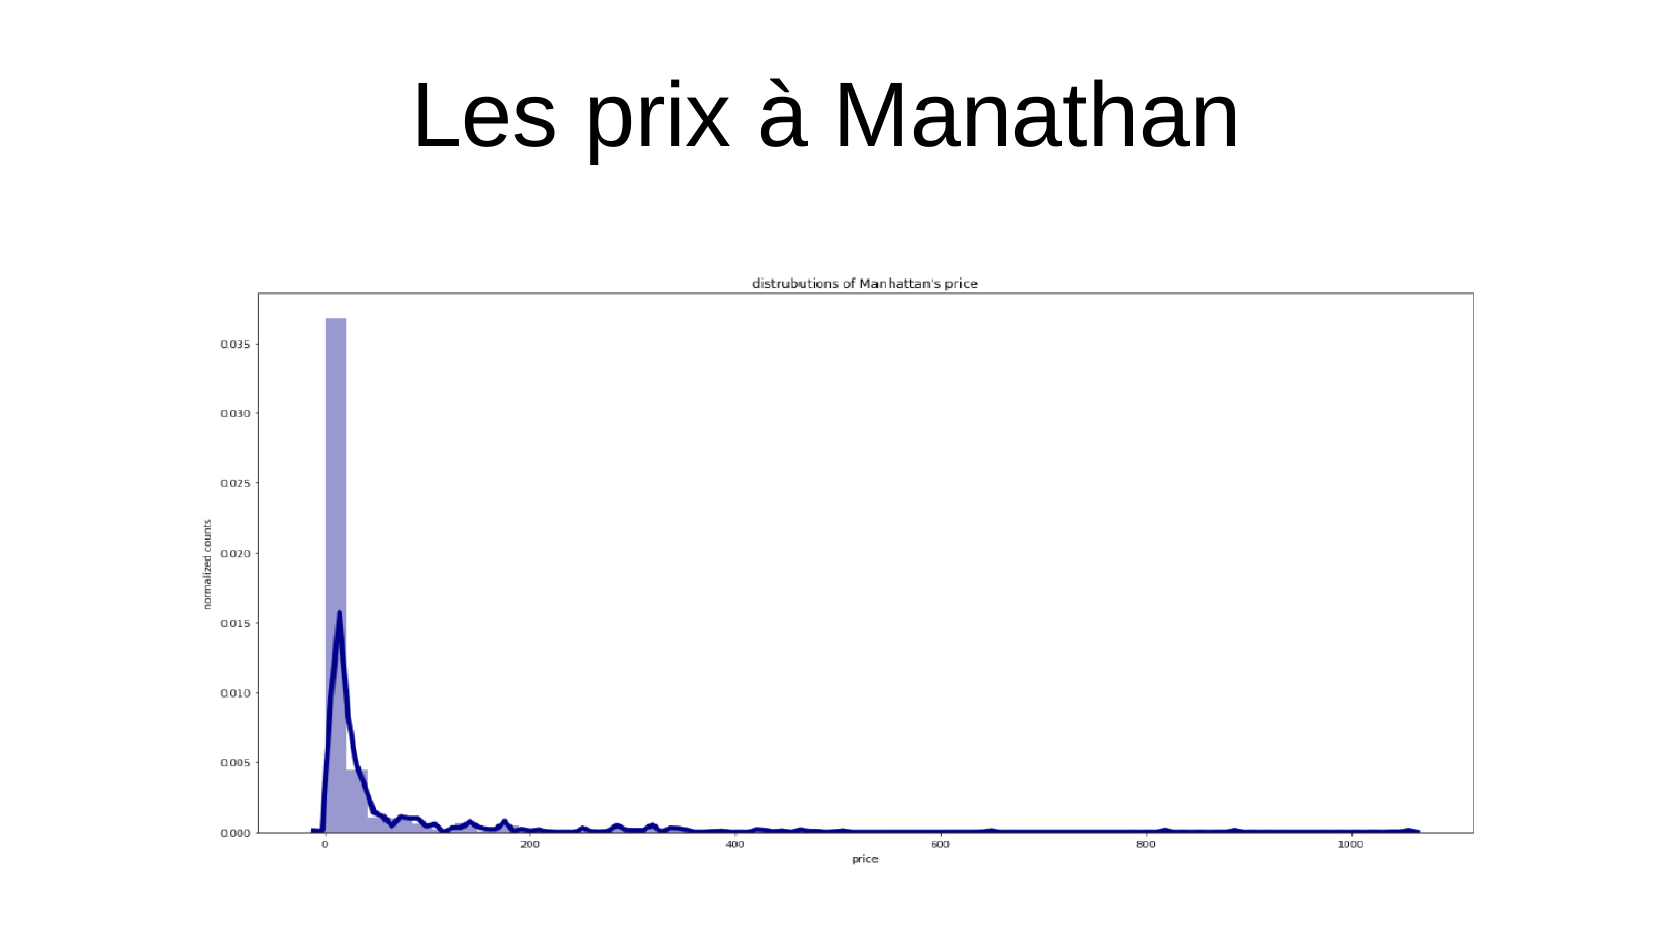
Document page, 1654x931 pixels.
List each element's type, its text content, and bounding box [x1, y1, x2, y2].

title Les prix à Manathan [82, 37, 1571, 193]
picture [129, 236, 1607, 911]
